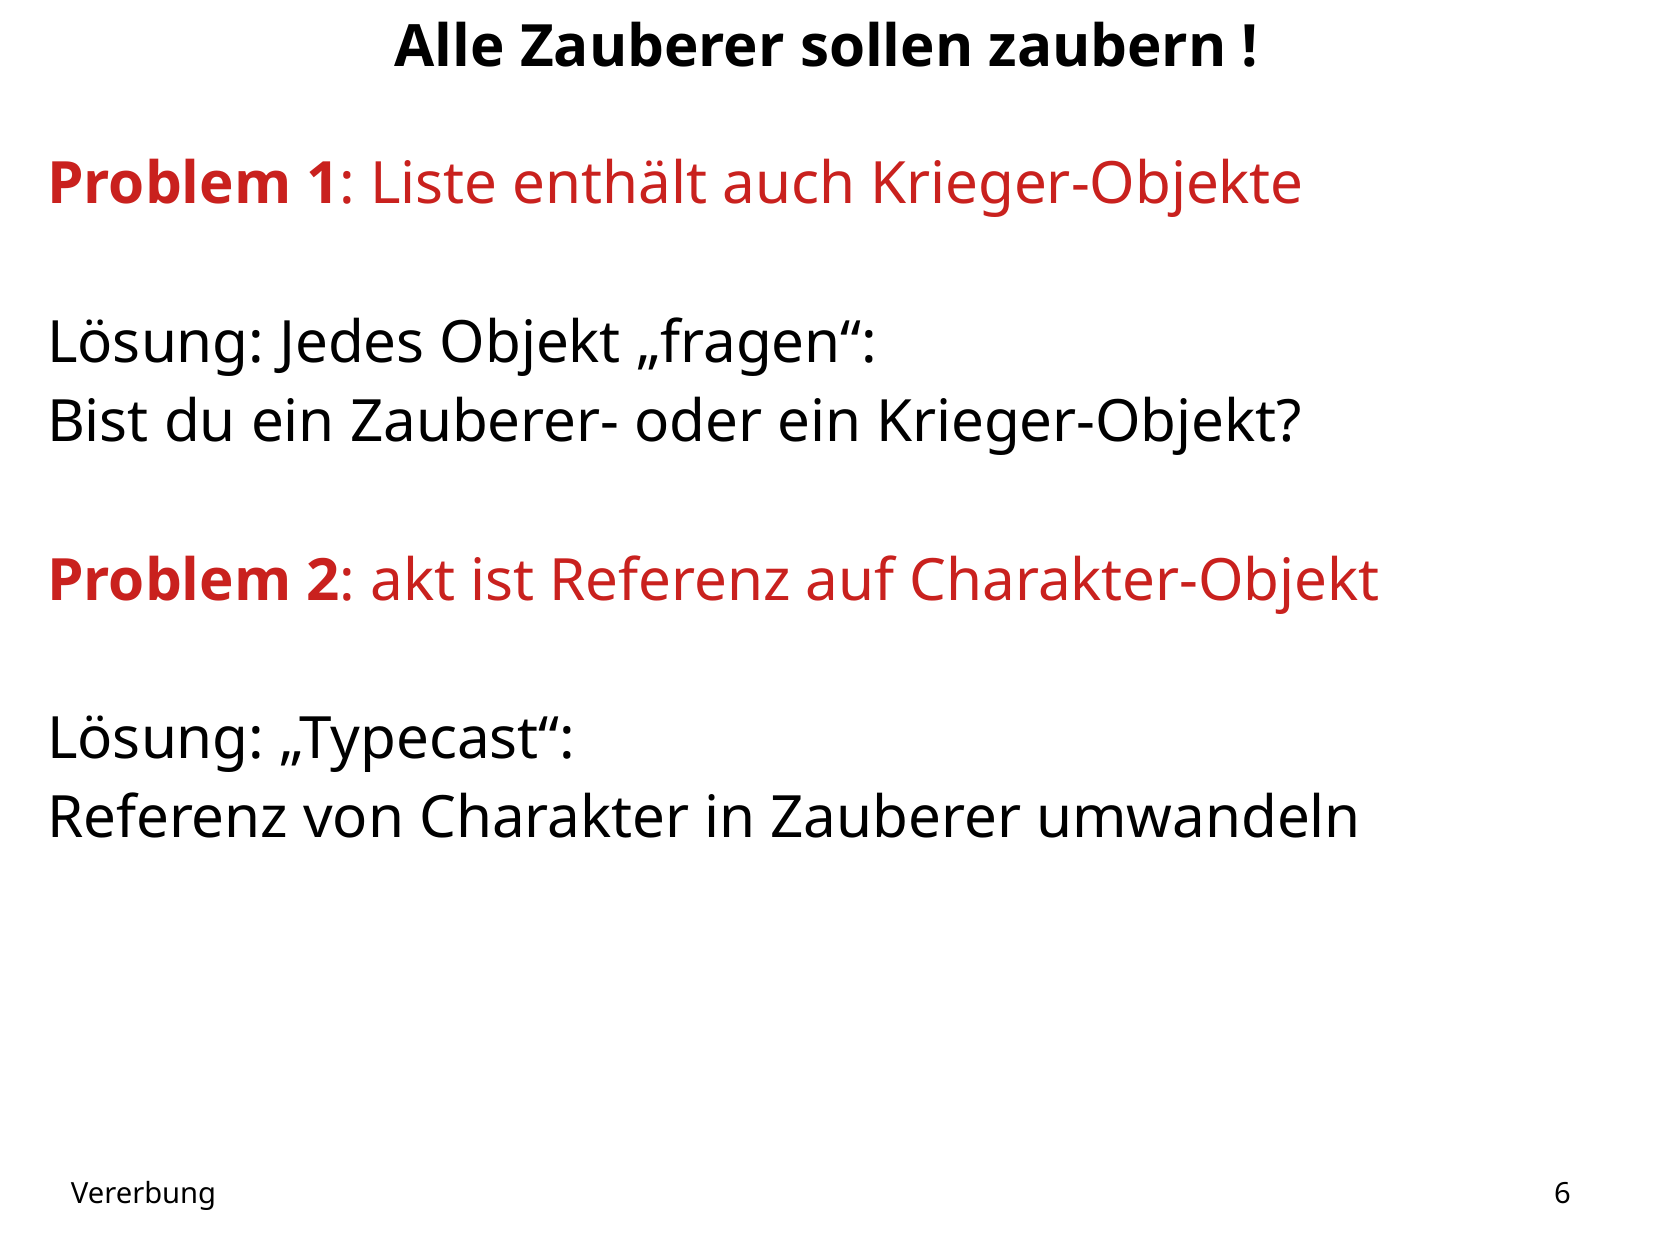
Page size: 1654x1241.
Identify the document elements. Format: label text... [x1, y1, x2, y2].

title Alle Zauberer sollen zaubern ! [0, 5, 1654, 83]
list Problem 1: Liste enthält auch Krieger-Objekte Lösung: Jedes Objekt „fragen“: Bist du ein Zauberer- oder ein Krieger-Objekt? Problem 2: akt ist Referenz auf Charakter-Objekt Lösung: „Typecast“: Referenz von Charakter in Zauberer umwandeln [47, 141, 1619, 1158]
